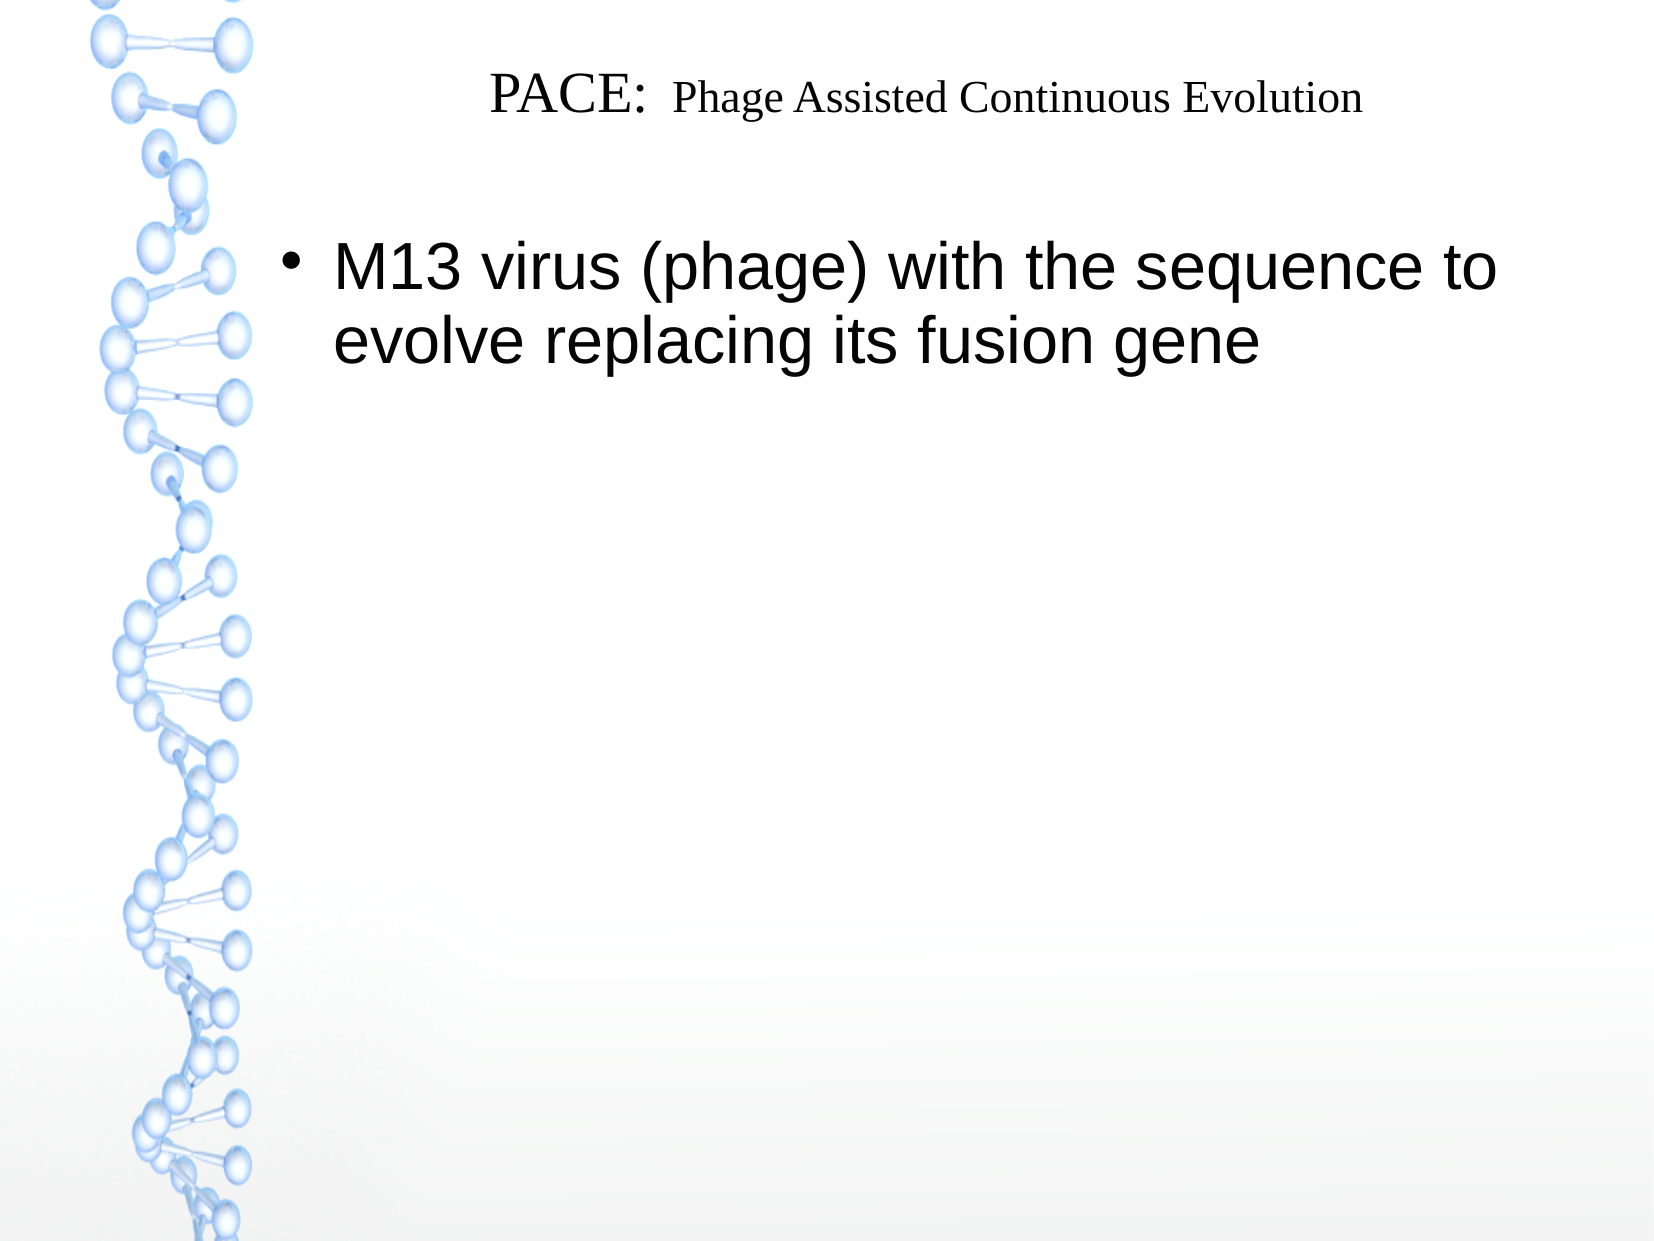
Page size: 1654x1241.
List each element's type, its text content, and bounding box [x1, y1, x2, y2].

list M13 virus (phage) with the sequence to evolve replacing its fusion gene [262, 224, 1613, 1163]
picture [0, 0, 1654, 1241]
title PACE: Phage Assisted Continuous Evolution [262, 10, 1592, 151]
